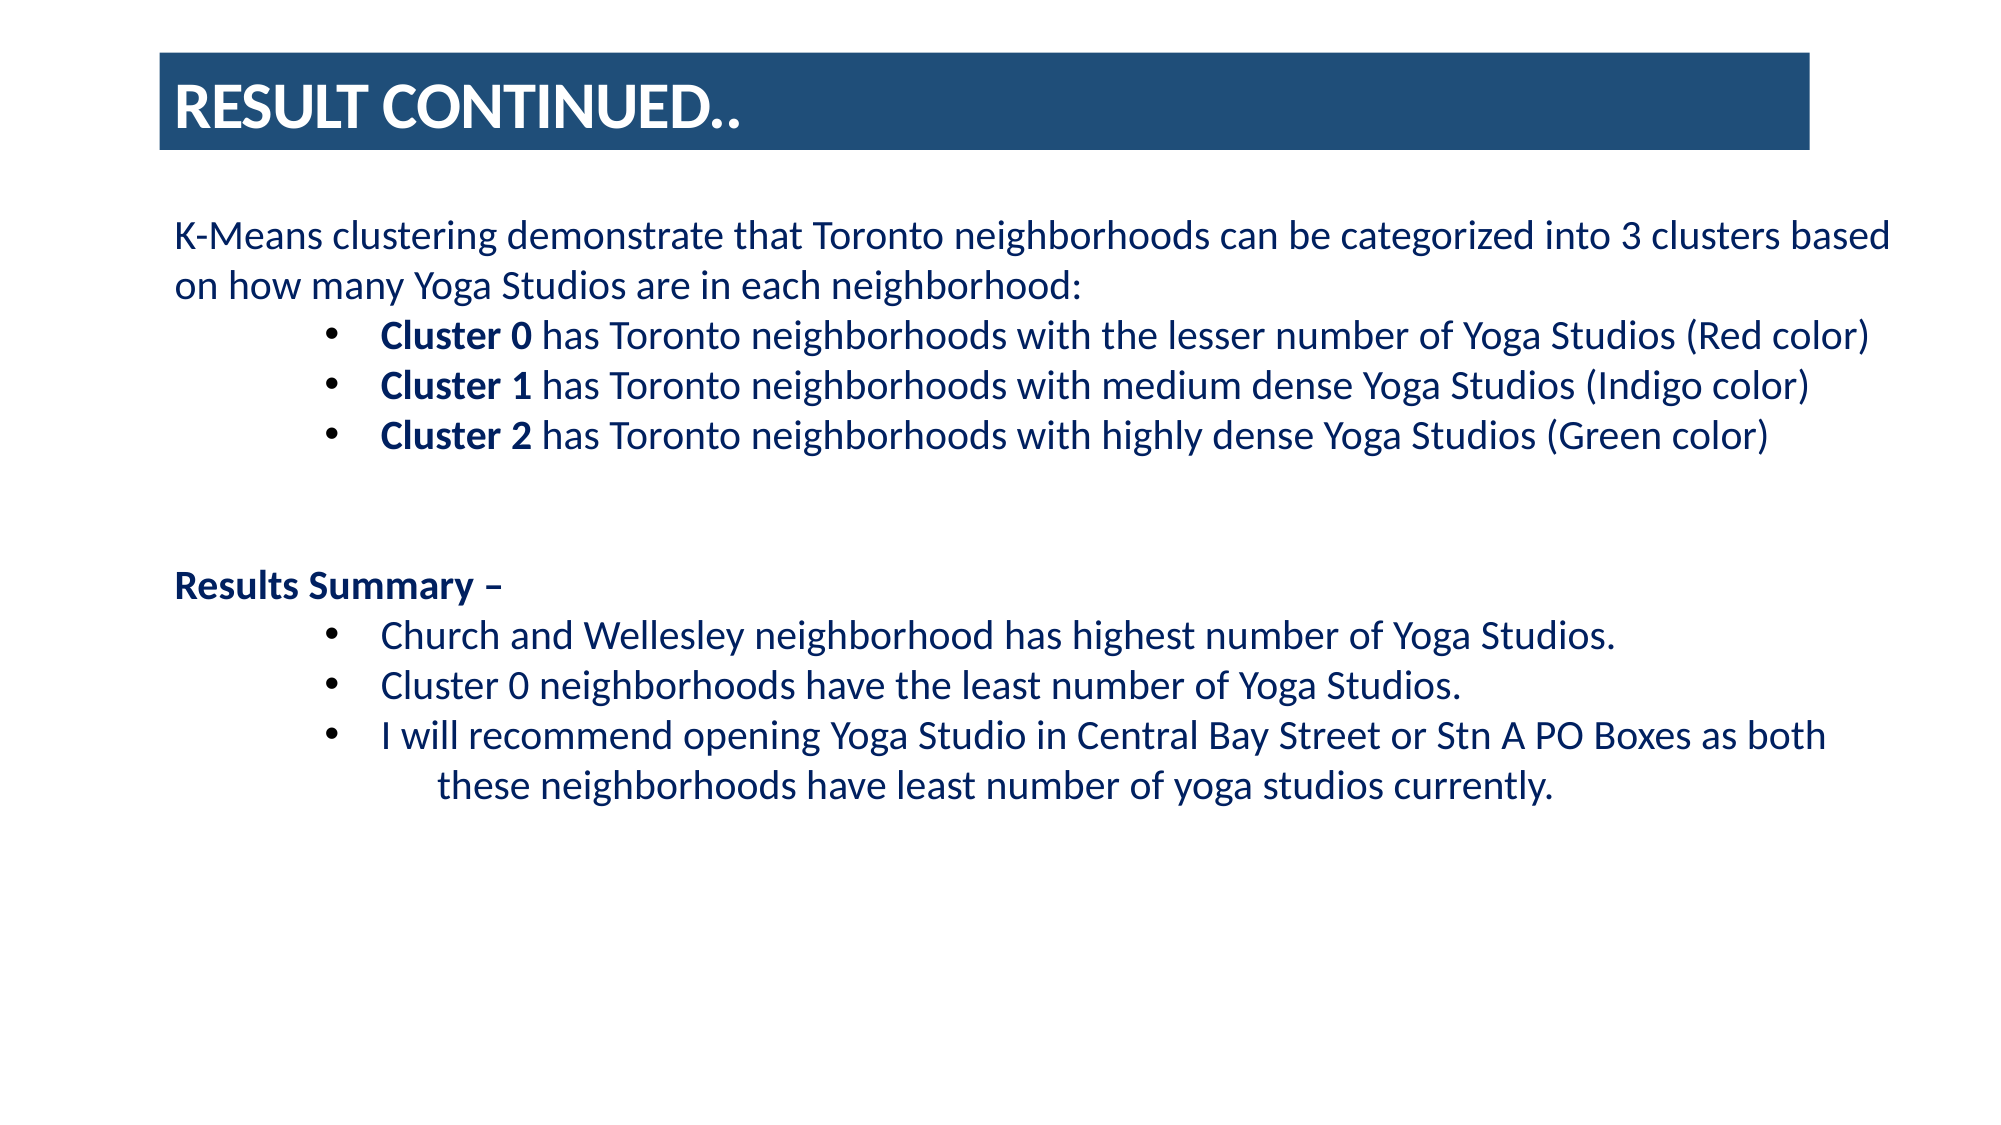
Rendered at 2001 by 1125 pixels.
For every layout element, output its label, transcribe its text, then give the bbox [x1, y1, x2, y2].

text_box K-Means clustering demonstrate that Toronto neighborhoods can be categorized into 3 clusters based on how many Yoga Studios are in each neighborhood: Cluster 0 has Toronto neighborhoods with the lesser number of Yoga Studios (Red color) Cluster 1 has Toronto neighborhoods with medium dense Yoga Studios (Indigo color) Cluster 2 has Toronto neighborhoods with highly dense Yoga Studios (Green color) Results Summary – Church and Wellesley neighborhood has highest number of Yoga Studios. Cluster 0 neighborhoods have the least number of Yoga Studios. I will recommend opening Yoga Studio in Central Bay Street or Stn A PO Boxes as both these neighborhoods have least number of yoga studios currently. [159, 200, 1922, 913]
text_box RESULT CONTINUED.. [159, 52, 1810, 150]
